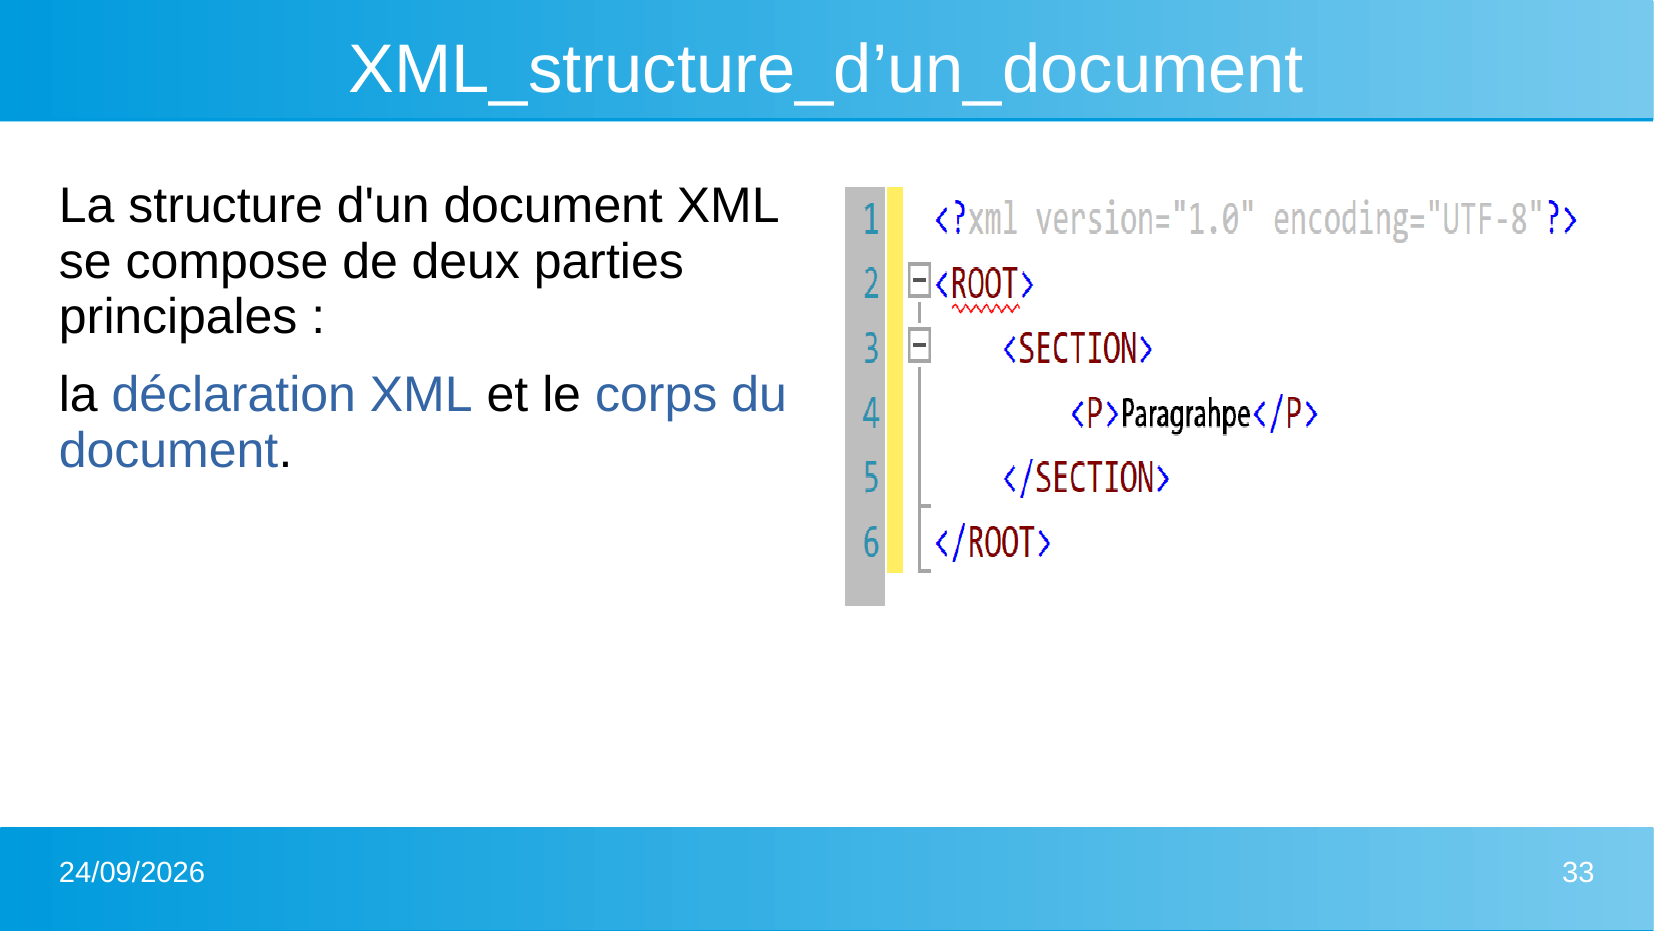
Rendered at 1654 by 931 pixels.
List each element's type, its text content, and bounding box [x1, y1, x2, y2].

picture [845, 187, 1595, 606]
list La structure d'un document XML se compose de deux parties principales : la déclaration XML et le corps du document. [58, 177, 809, 768]
title XML_structure_d’un_document [58, 29, 1595, 108]
